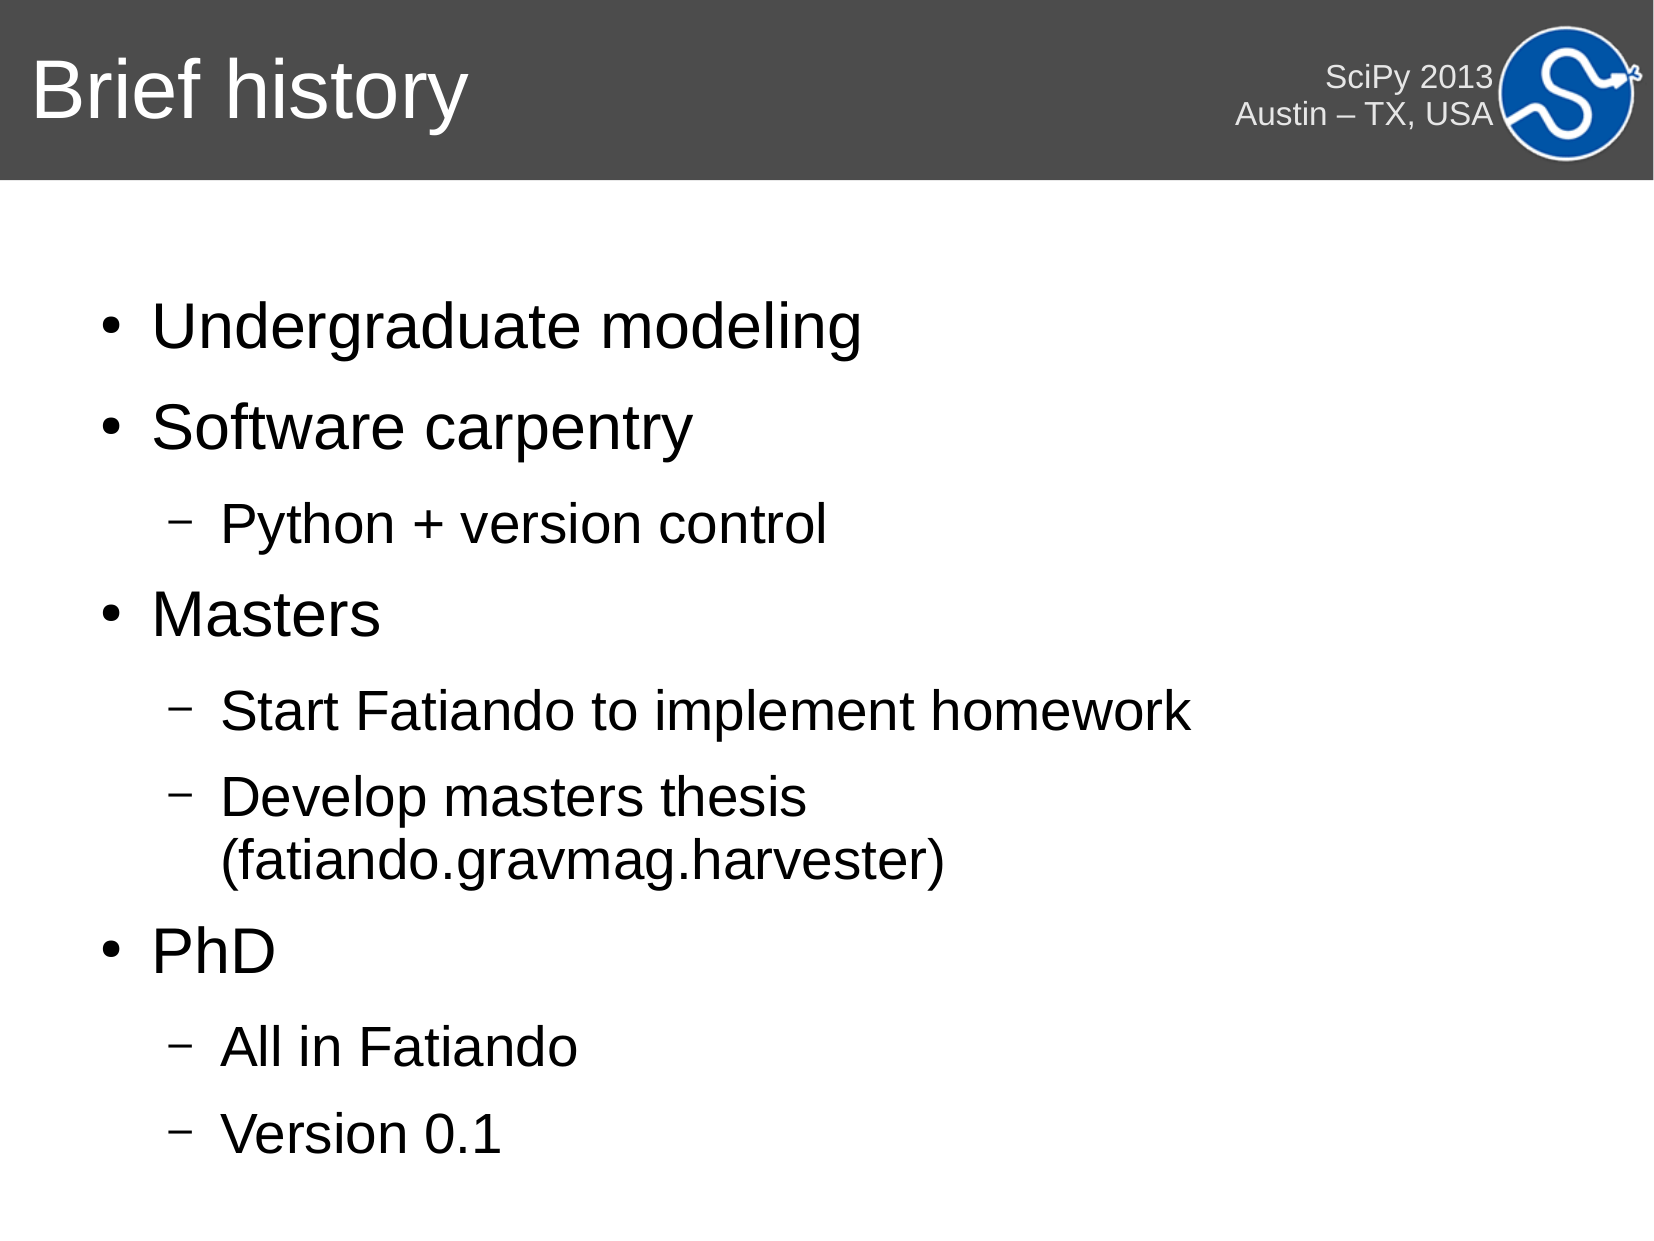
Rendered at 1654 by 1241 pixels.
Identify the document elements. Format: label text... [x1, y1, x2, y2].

picture [1496, 25, 1647, 165]
title Brief history [30, 0, 1201, 181]
list Undergraduate modeling Software carpentry Python + version control Masters Start Fatiando to implement homework Develop masters thesis (fatiando.gravmag.harvester) PhD All in Fatiando Version 0.1 [82, 290, 1538, 1171]
